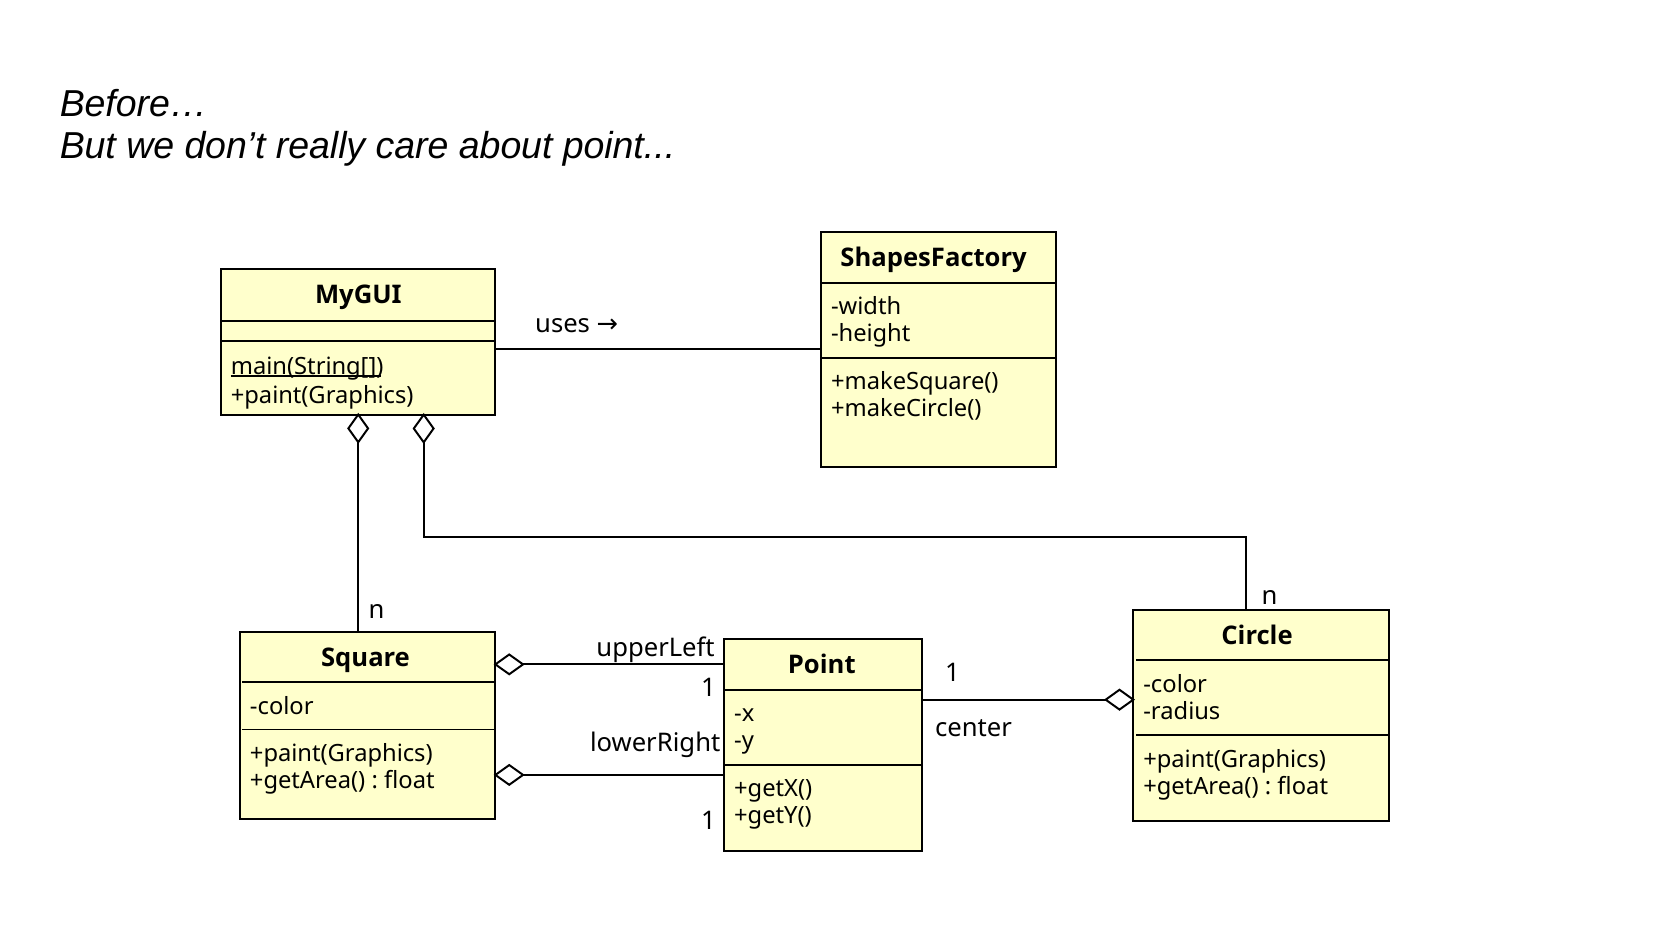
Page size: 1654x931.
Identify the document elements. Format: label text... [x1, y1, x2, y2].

picture [190, 201, 1421, 883]
text_box Before… But we don’t really care about point... [45, 75, 766, 216]
